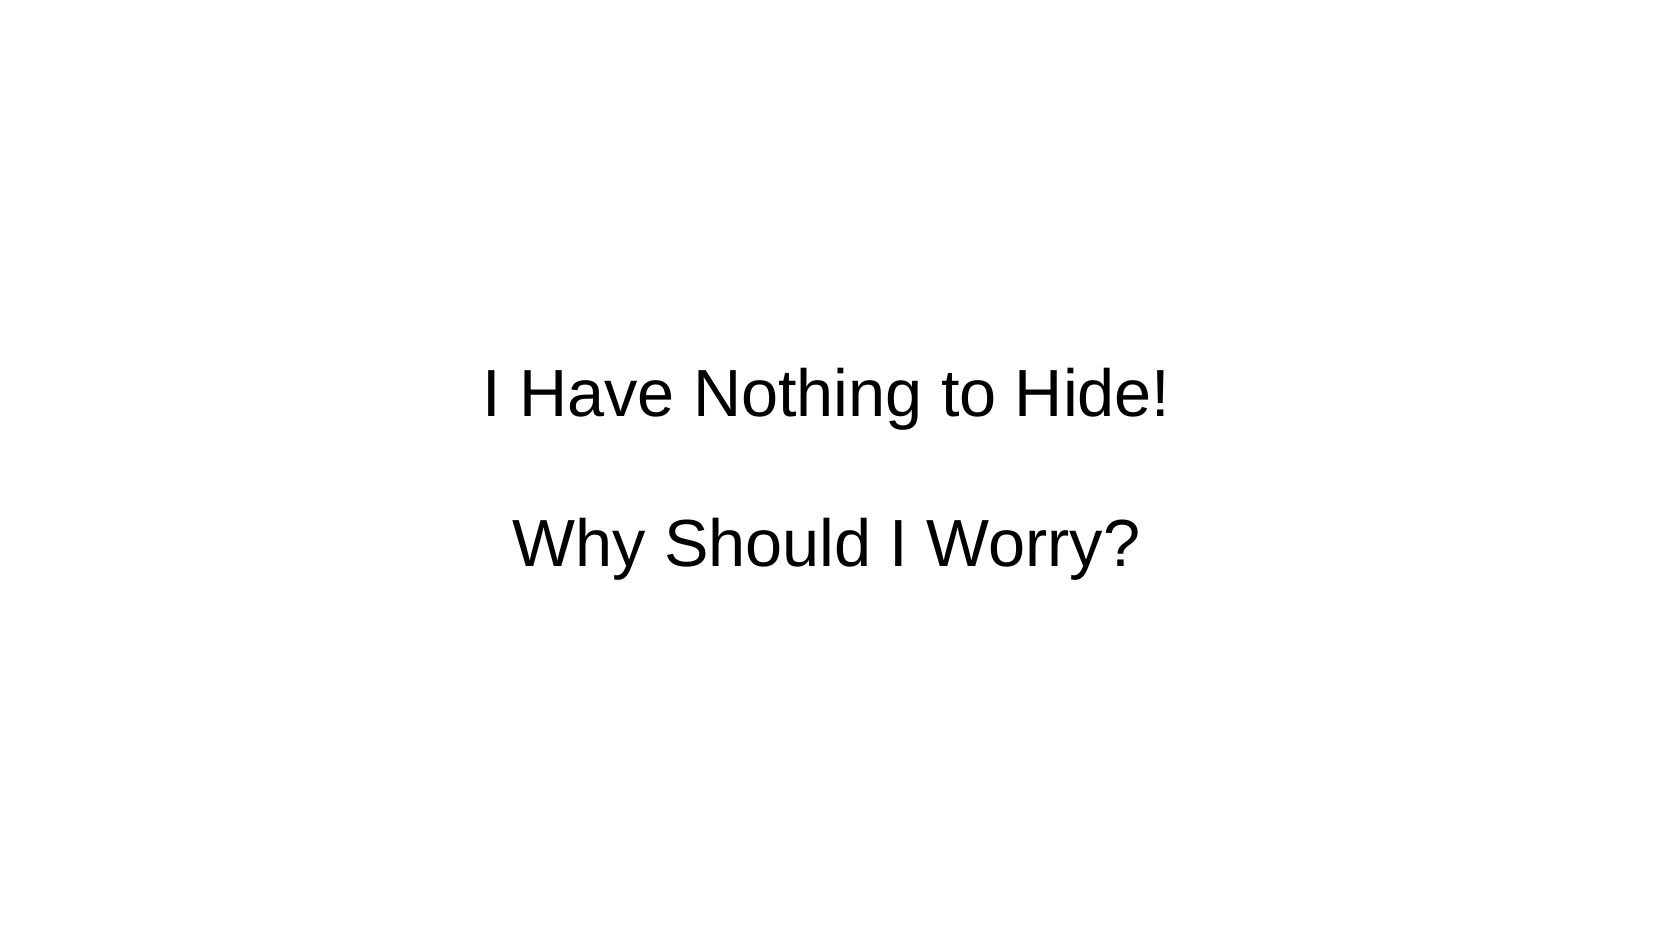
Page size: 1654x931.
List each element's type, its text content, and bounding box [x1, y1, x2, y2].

subtitle I Have Nothing to Hide! Why Should I Worry? [82, 37, 1571, 901]
